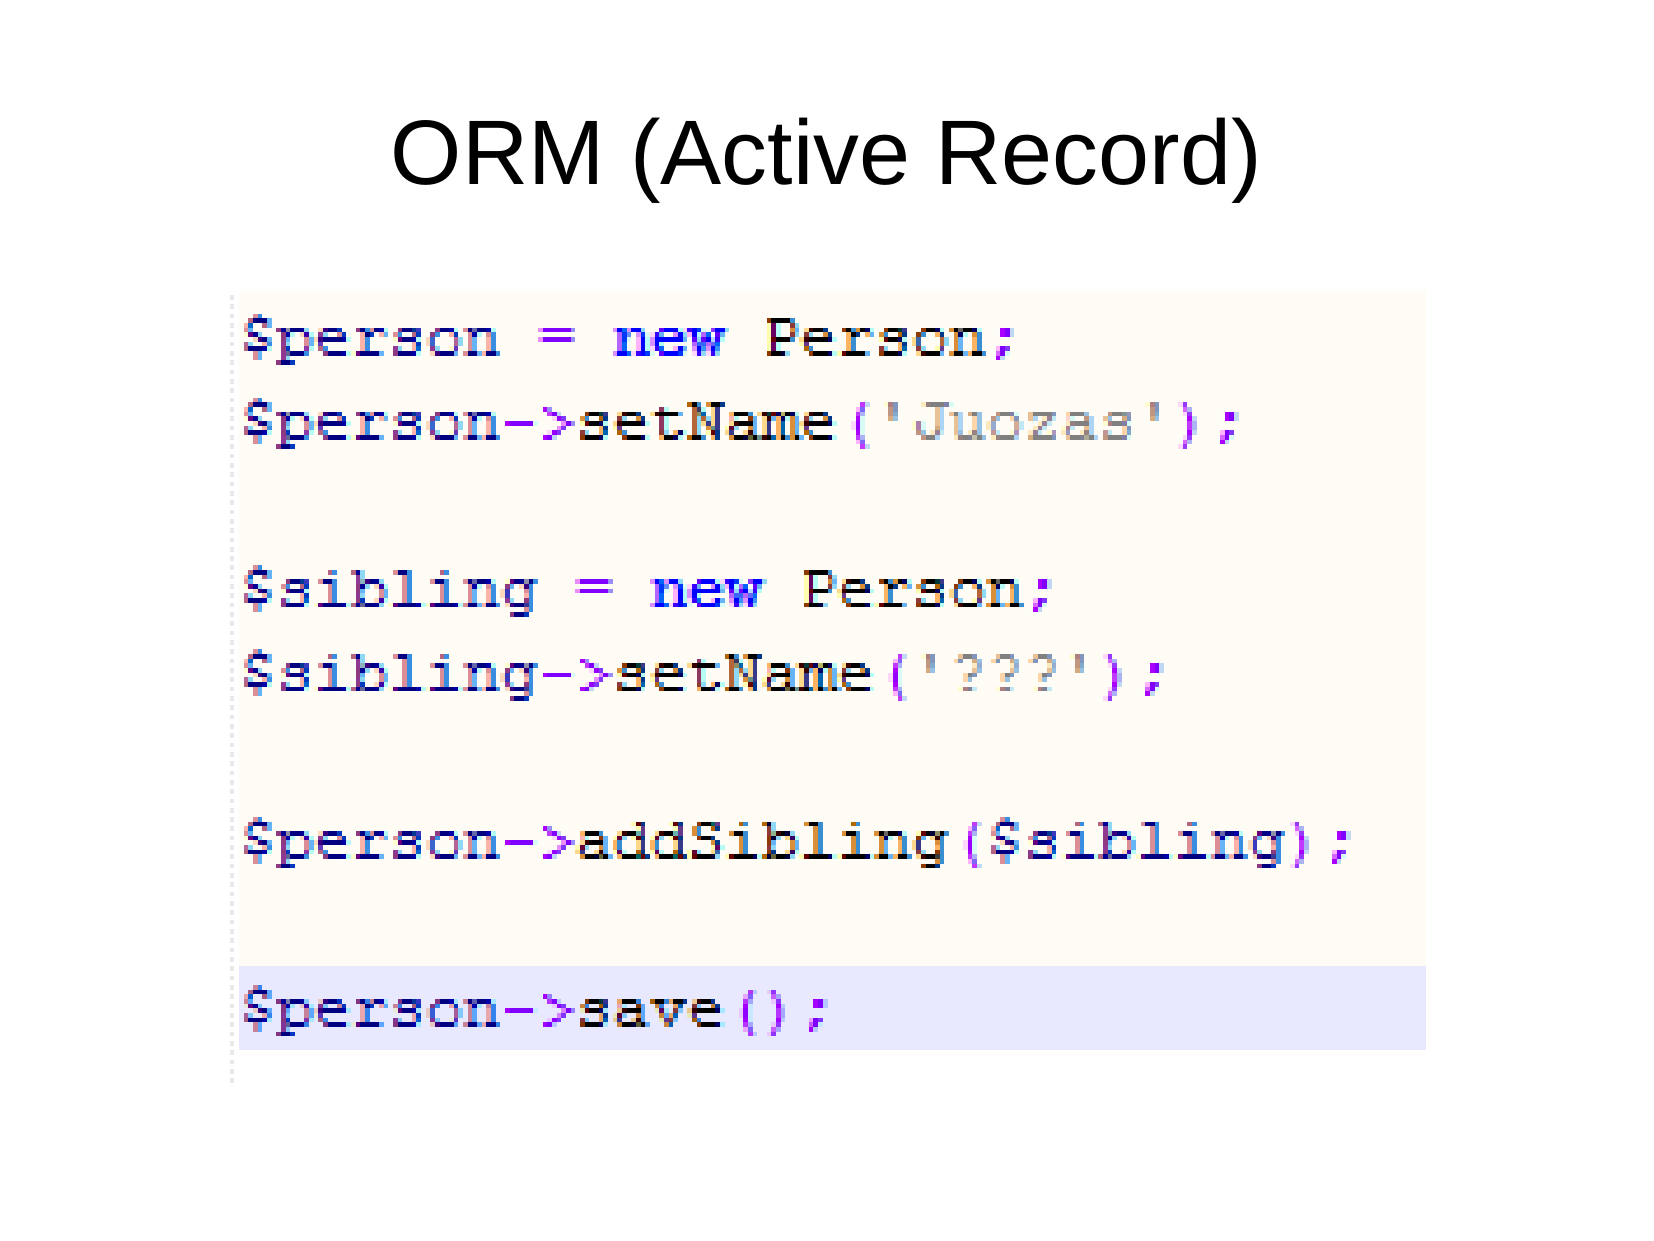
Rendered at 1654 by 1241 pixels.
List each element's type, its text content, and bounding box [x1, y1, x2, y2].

title ORM (Active Record) [82, 56, 1571, 250]
picture [230, 291, 1426, 1088]
